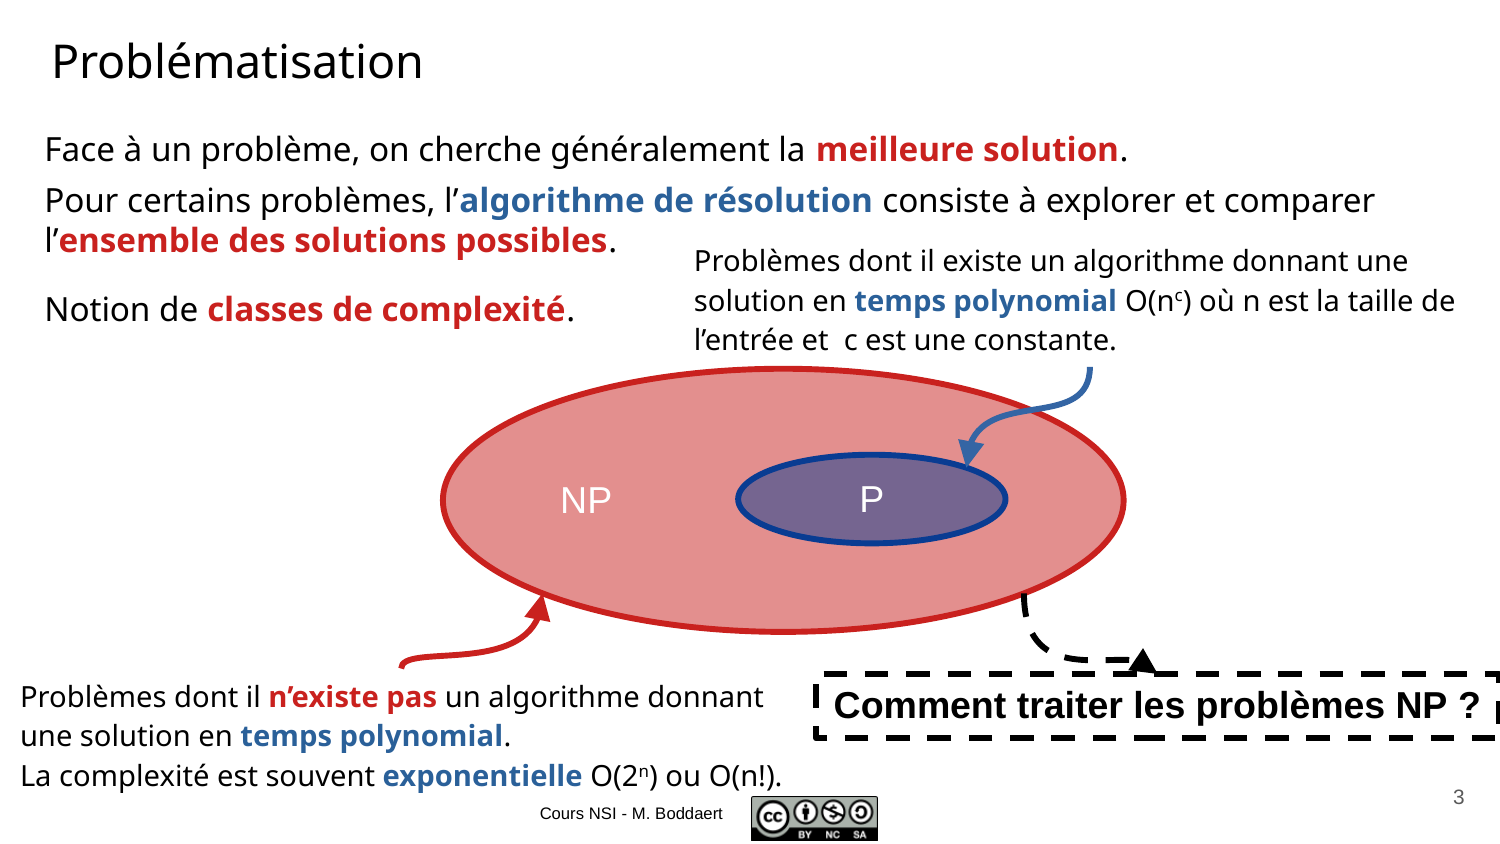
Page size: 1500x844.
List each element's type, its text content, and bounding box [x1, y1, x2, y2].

text_box Problèmes dont il existe un algorithme donnant une solution en temps polynomial O(nc) où n est la taille de l’entrée et c est une constante. [679, 232, 1500, 359]
slide_number <numéro> [1389, 764, 1480, 830]
title Problématisation [51, 13, 1449, 108]
picture [751, 796, 878, 841]
text_box P [738, 454, 1006, 544]
text_box NP [442, 368, 1124, 632]
text_box Comment traiter les problèmes NP ? [816, 673, 1484, 739]
text_box Notion de classes de complexité. [29, 278, 564, 332]
text_box Face à un problème, on cherche généralement la meilleure solution. Pour certains problèmes, l’algorithme de résolution consiste à explorer et comparer l’ensemble des solutions possibles. [29, 120, 1477, 296]
text_box Problèmes dont il n’existe pas un algorithme donnant une solution en temps polynomial. La complexité est souvent exponentielle O(2n) ou O(n!). [5, 668, 798, 790]
